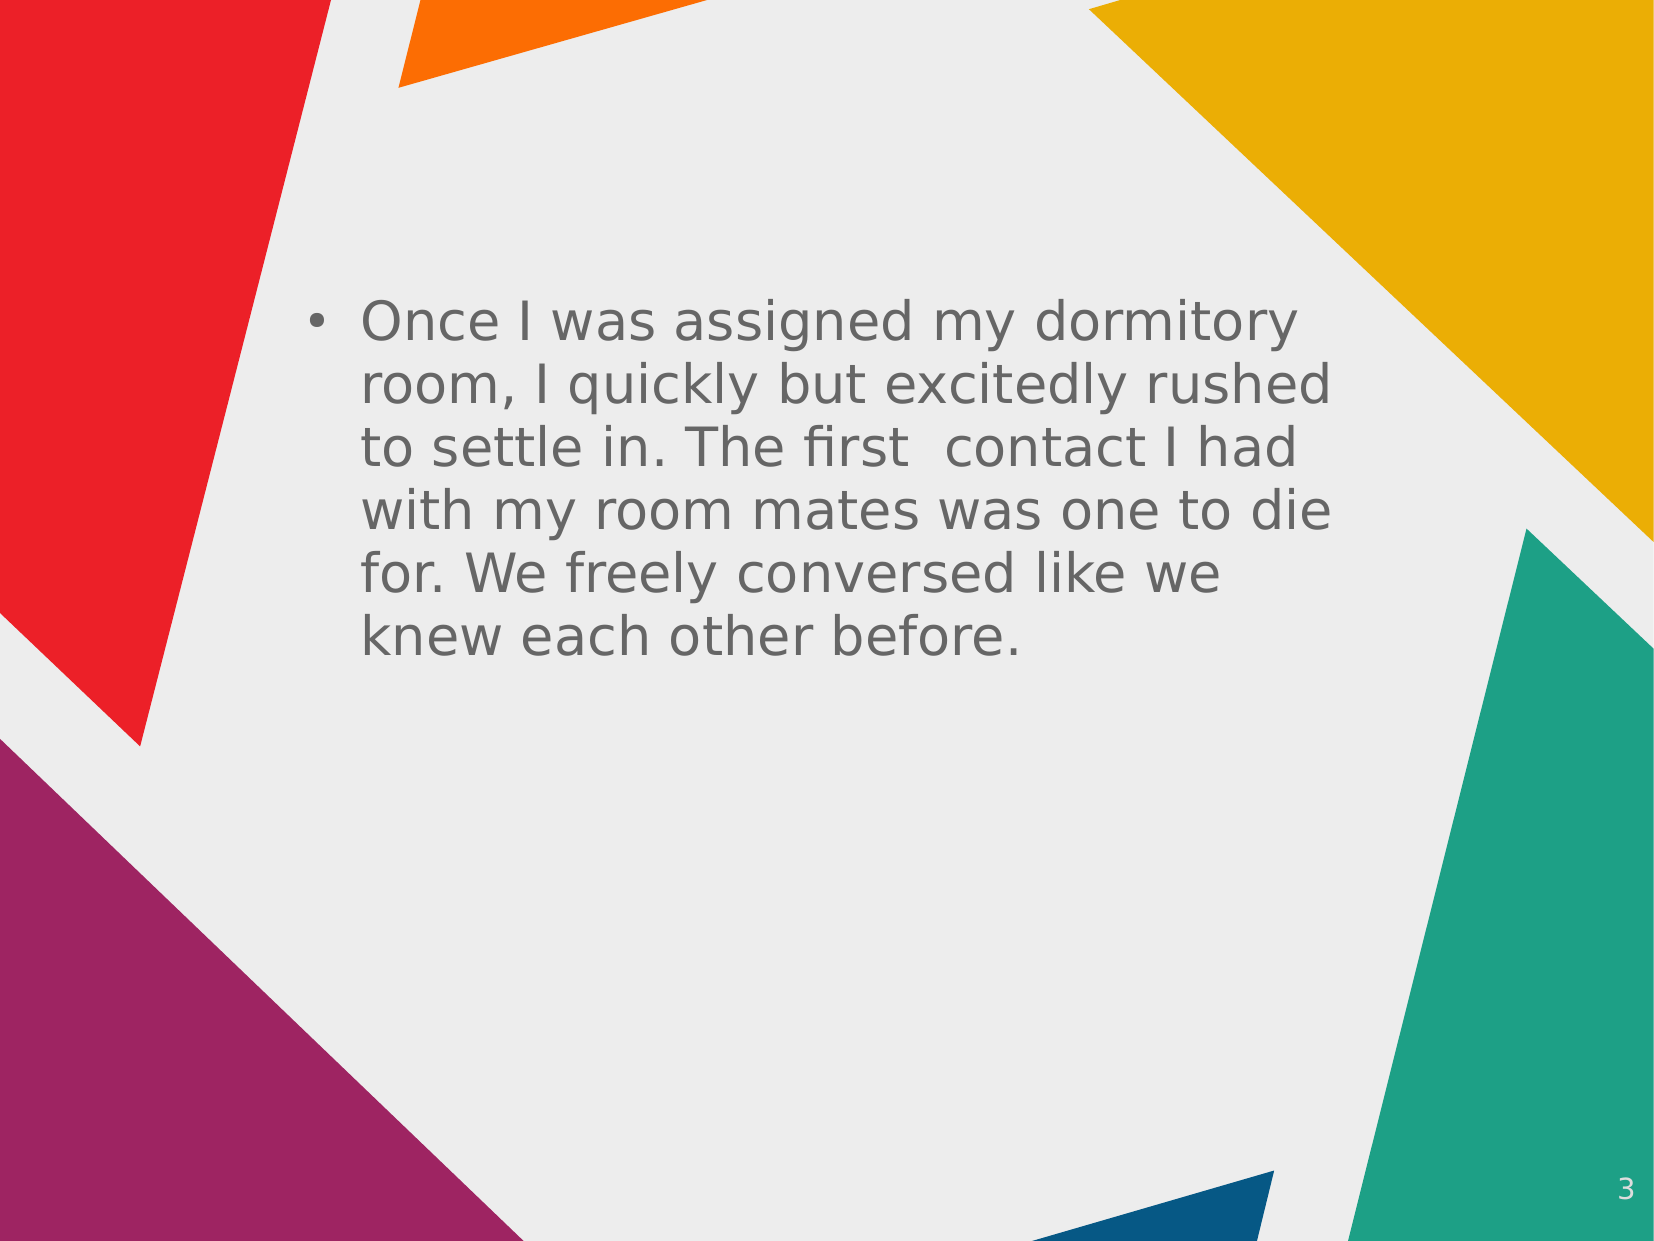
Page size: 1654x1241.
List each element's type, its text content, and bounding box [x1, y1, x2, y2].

list Once I was assigned my dormitory room, I quickly but excitedly rushed to settle in. The first contact I had with my room mates was one to die for. We freely conversed like we knew each other before. [289, 290, 1372, 1090]
